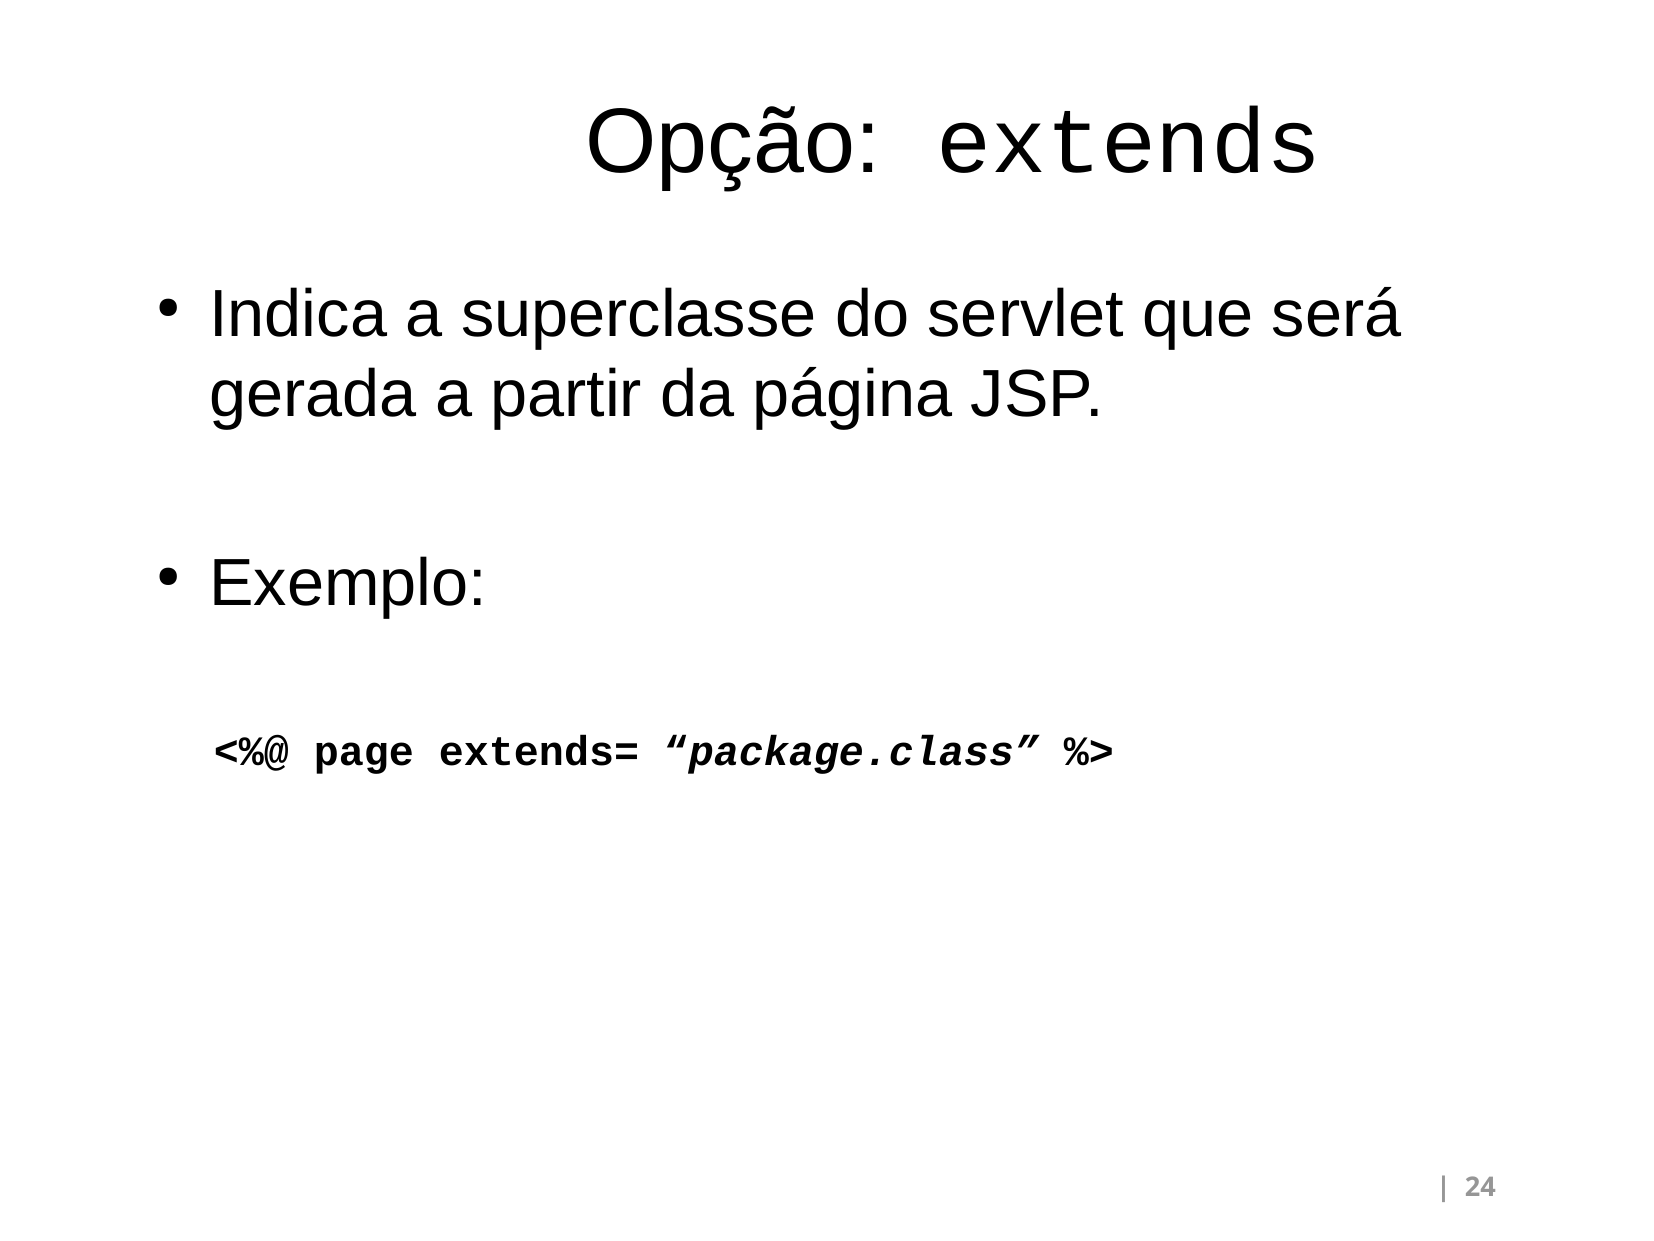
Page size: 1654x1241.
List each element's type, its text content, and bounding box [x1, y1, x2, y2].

title Opção: extends [234, 0, 1640, 198]
list Indica a superclasse do servlet que será gerada a partir da página JSP. Exemplo: <%@ page extends= “package.class” %> [124, 261, 1530, 1117]
text_box | <número> [711, 1162, 1511, 1217]
